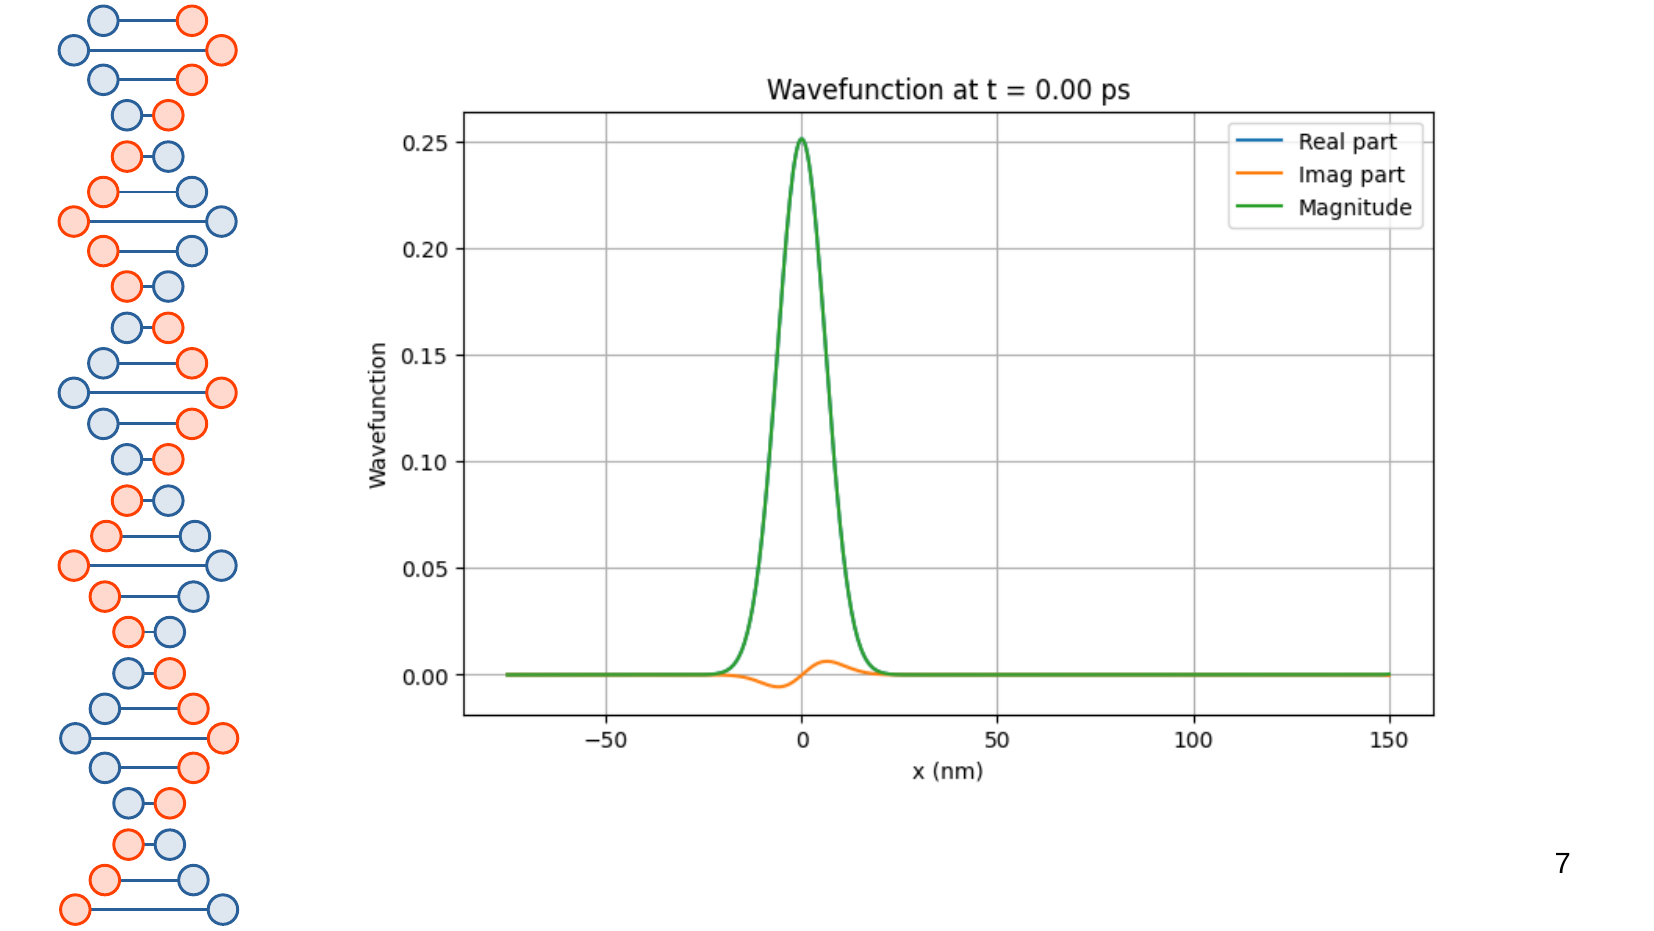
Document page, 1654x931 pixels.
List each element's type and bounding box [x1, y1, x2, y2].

picture [354, 62, 1449, 798]
